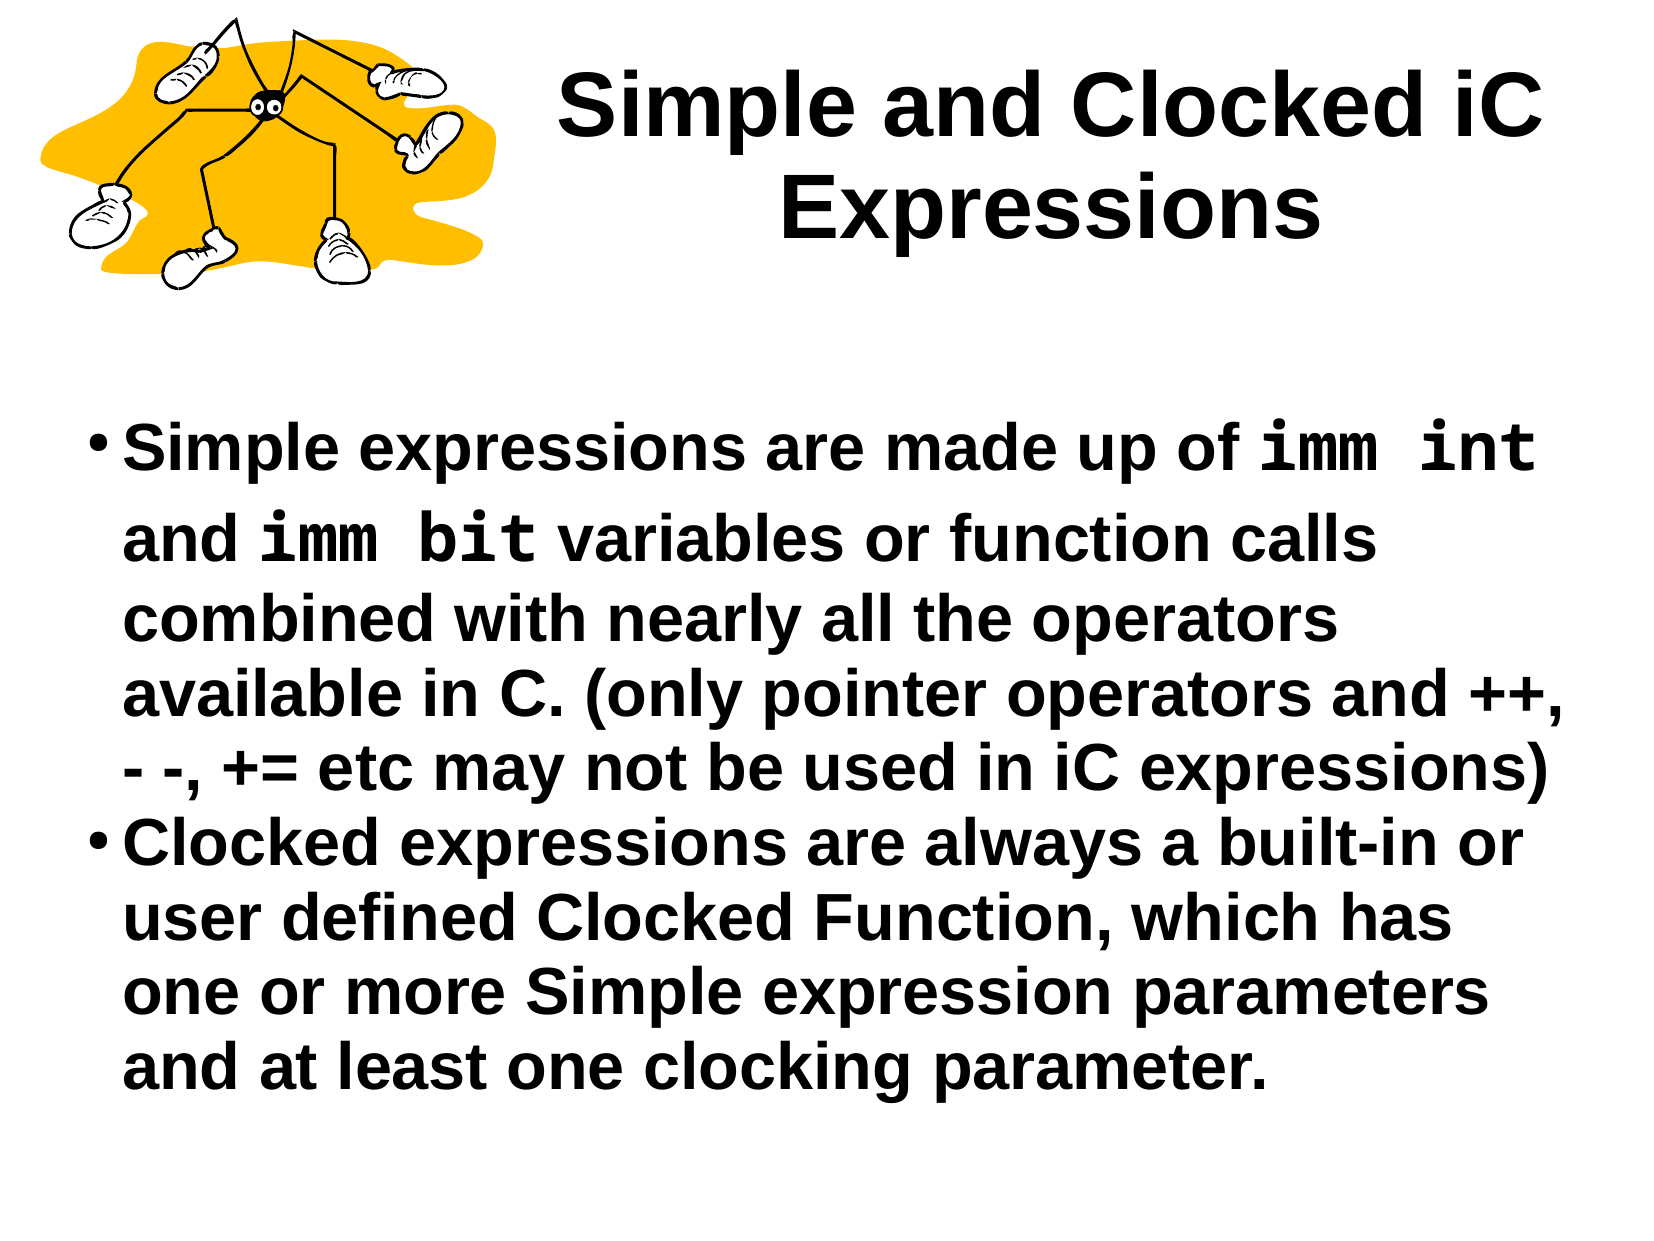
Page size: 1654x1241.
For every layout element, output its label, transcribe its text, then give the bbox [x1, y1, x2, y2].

picture [40, 17, 497, 291]
subtitle Simple expressions are made up of imm int and imm bit variables or function calls combined with nearly all the operators available in C. (only pointer operators and ++, - -, += etc may not be used in iC expressions) Clocked expressions are always a built-in or user defined Clocked Function, which has one or more Simple expression parameters and at least one clocking parameter. [86, 105, 1575, 1241]
title Simple and Clocked iC Expressions [531, 49, 1571, 105]
